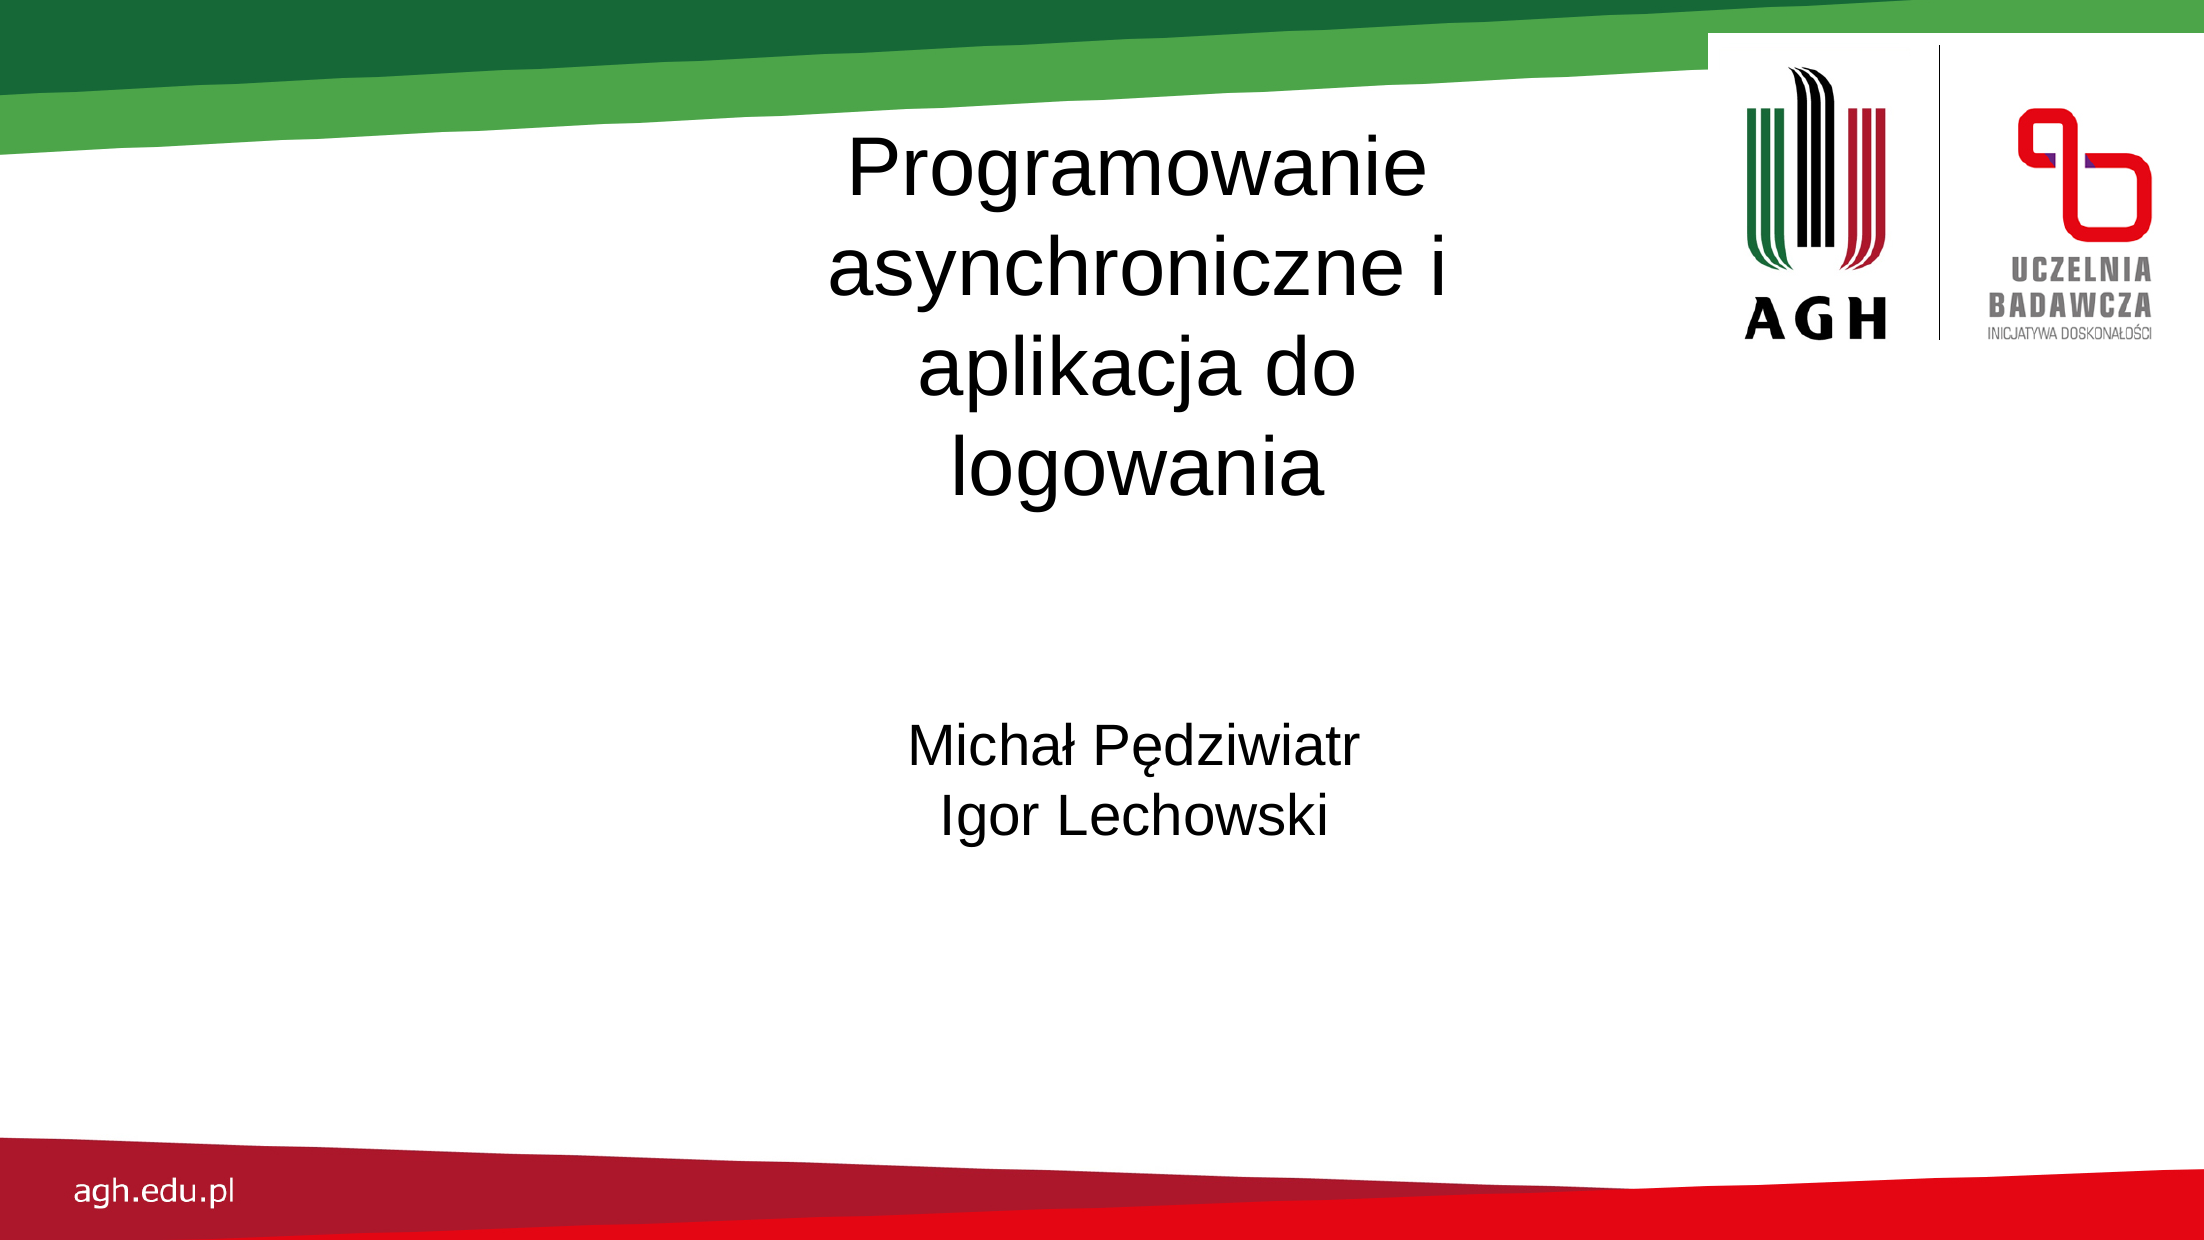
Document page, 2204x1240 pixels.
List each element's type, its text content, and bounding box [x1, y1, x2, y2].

picture [0, 0, 2204, 1240]
text_box Programowanie asynchroniczne i aplikacja do logowania [809, 104, 1466, 600]
text_box Michał Pędziwiatr Igor Lechowski [900, 699, 1370, 855]
